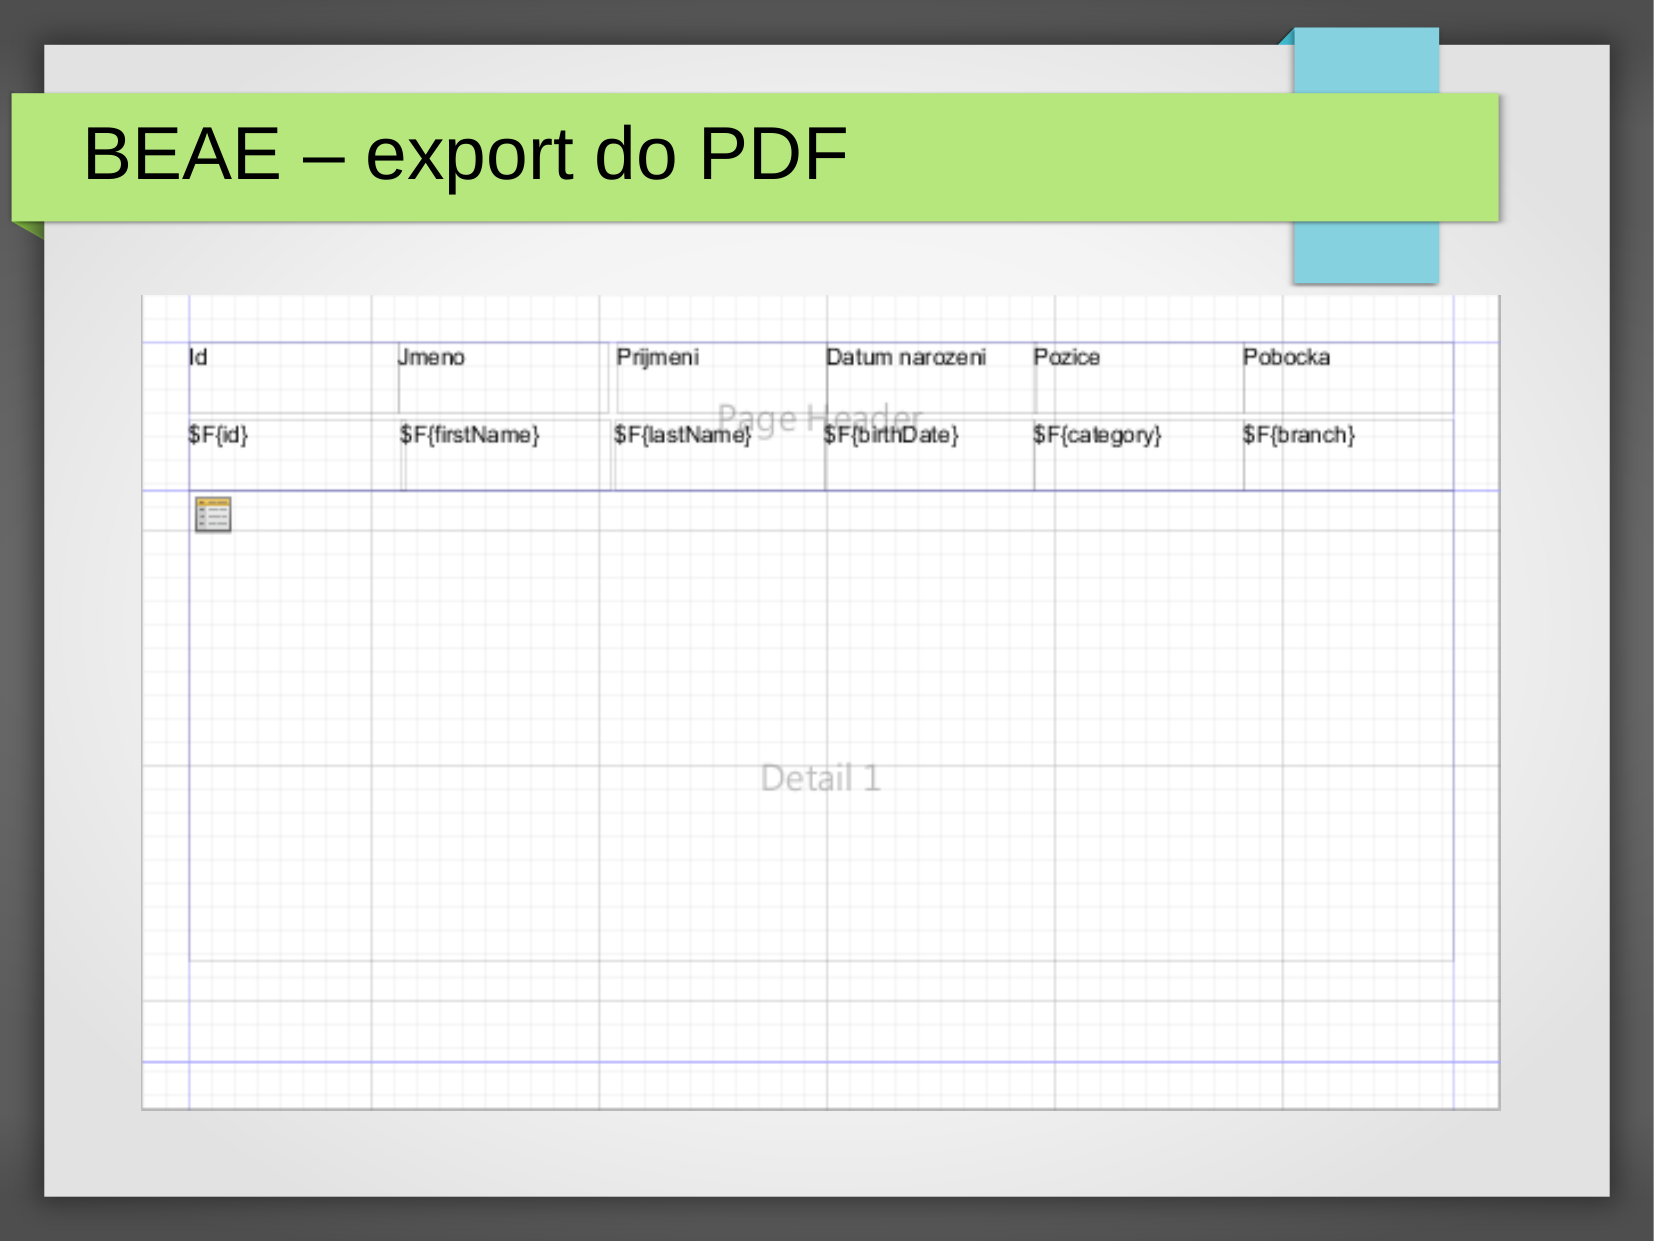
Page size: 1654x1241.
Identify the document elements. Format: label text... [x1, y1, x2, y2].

title BEAE – export do PDF [82, 94, 1264, 213]
picture [0, 0, 1654, 1241]
